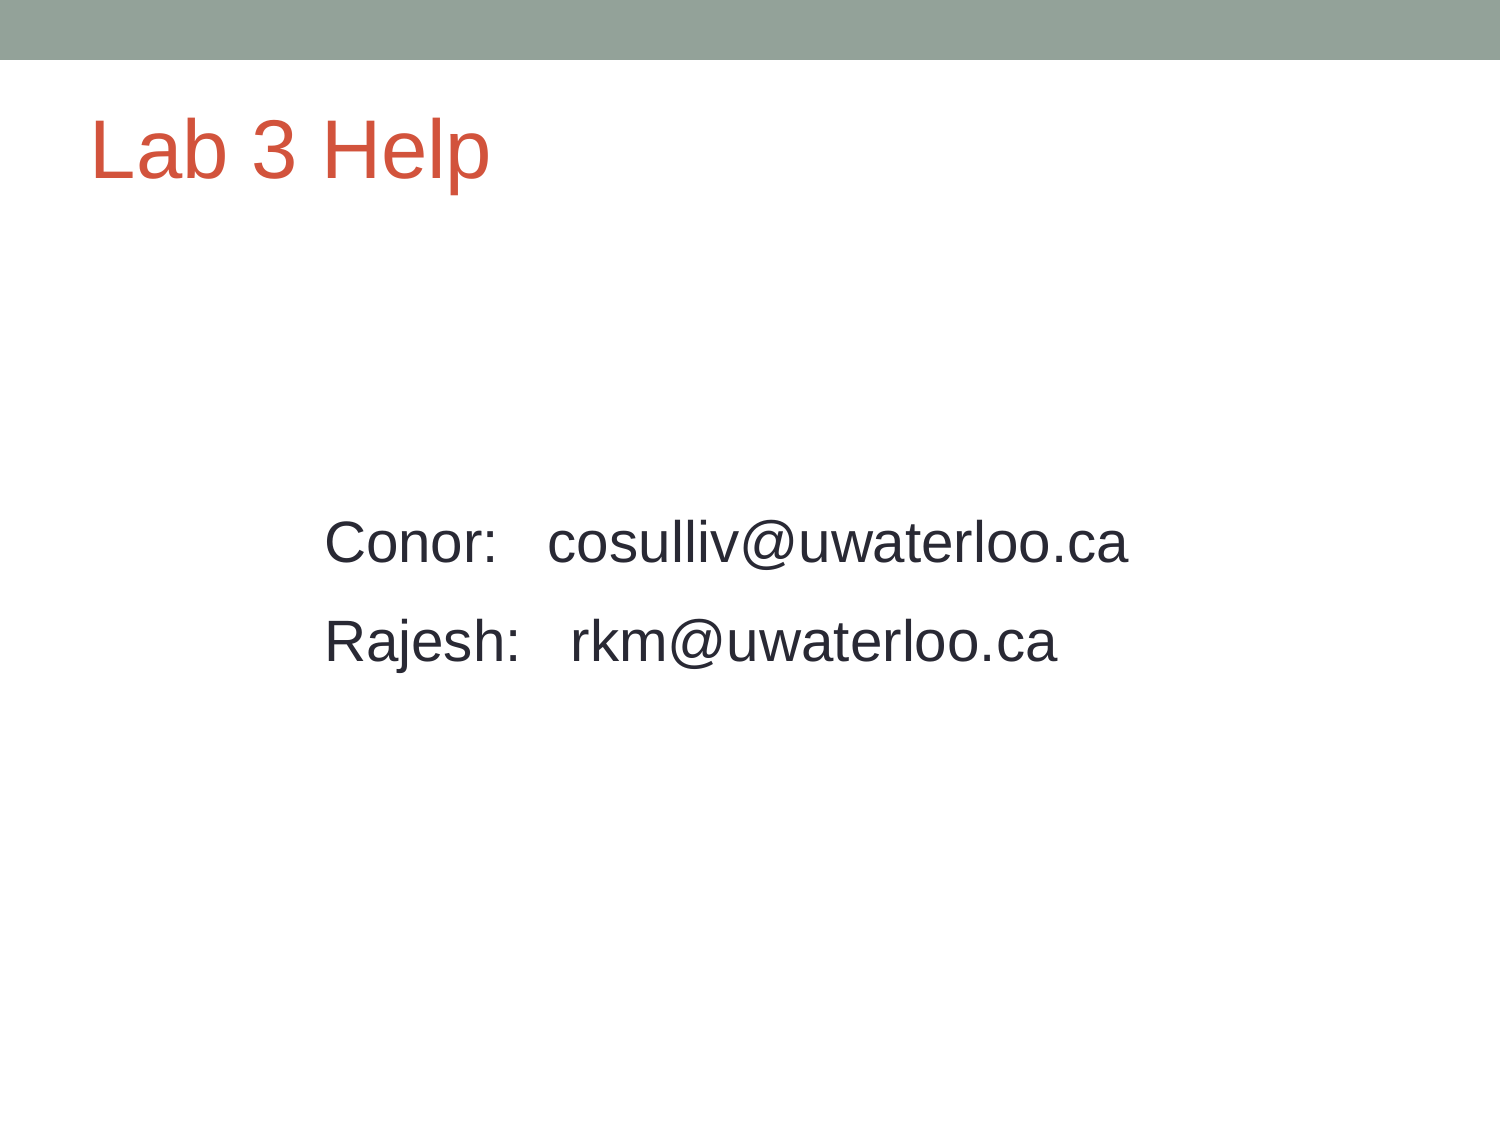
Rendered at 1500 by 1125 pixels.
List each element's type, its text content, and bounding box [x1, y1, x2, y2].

list Conor: cosulliv@uwaterloo.ca Rajesh: rkm@uwaterloo.ca [159, 397, 1152, 1125]
title Lab 3 Help [75, 87, 1425, 250]
